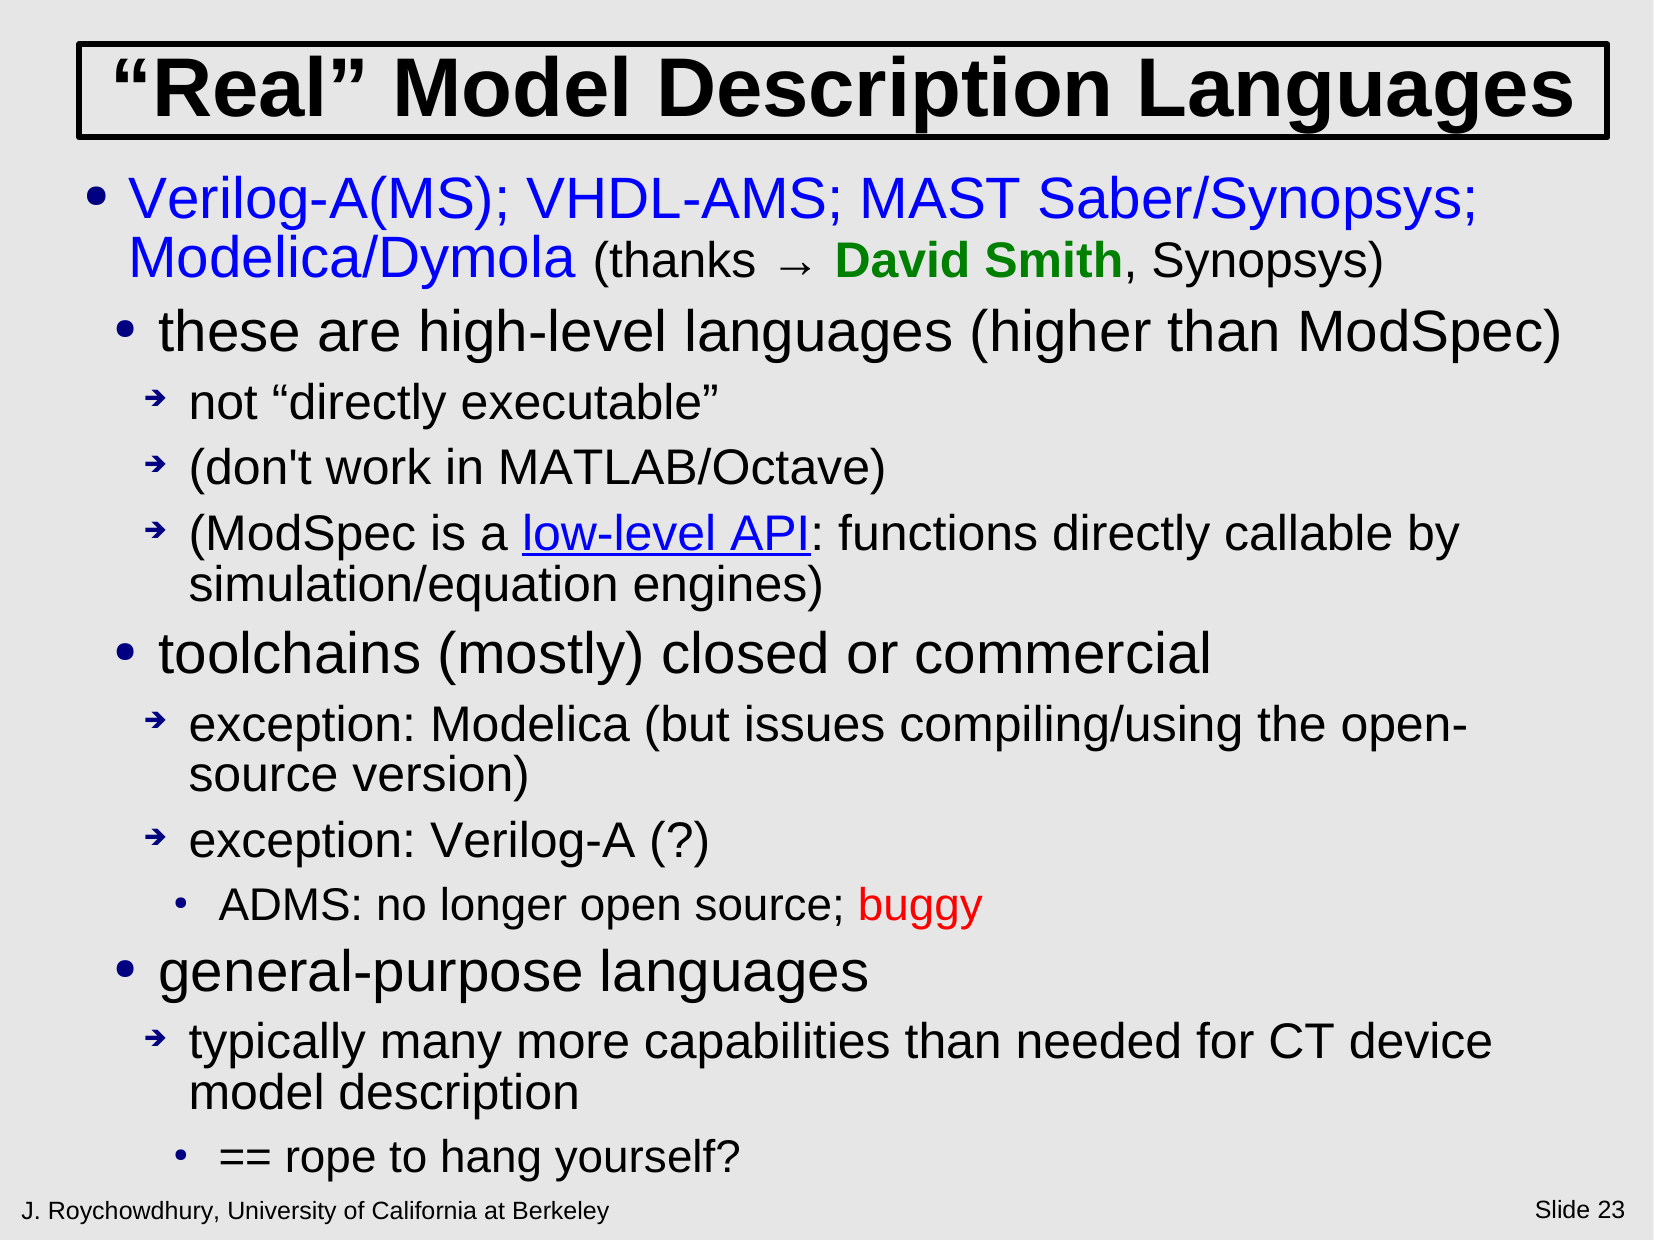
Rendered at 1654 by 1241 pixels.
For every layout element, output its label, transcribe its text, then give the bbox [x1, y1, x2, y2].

list Verilog-A(MS); VHDL-AMS; MAST Saber/Synopsys; Modelica/Dymola (thanks → David Smith, Synopsys) these are high-level languages (higher than ModSpec) not “directly executable” (don't work in MATLAB/Octave) (ModSpec is a low-level API: functions directly callable by simulation/equation engines) toolchains (mostly) closed or commercial exception: Modelica (but issues compiling/using the open-source version) exception: Verilog-A (?) ADMS: no longer open source; buggy general-purpose languages typically many more capabilities than needed for CT device model description == rope to hang yourself? [53, 171, 1615, 1188]
title “Real” Model Description Languages [79, 44, 1608, 138]
